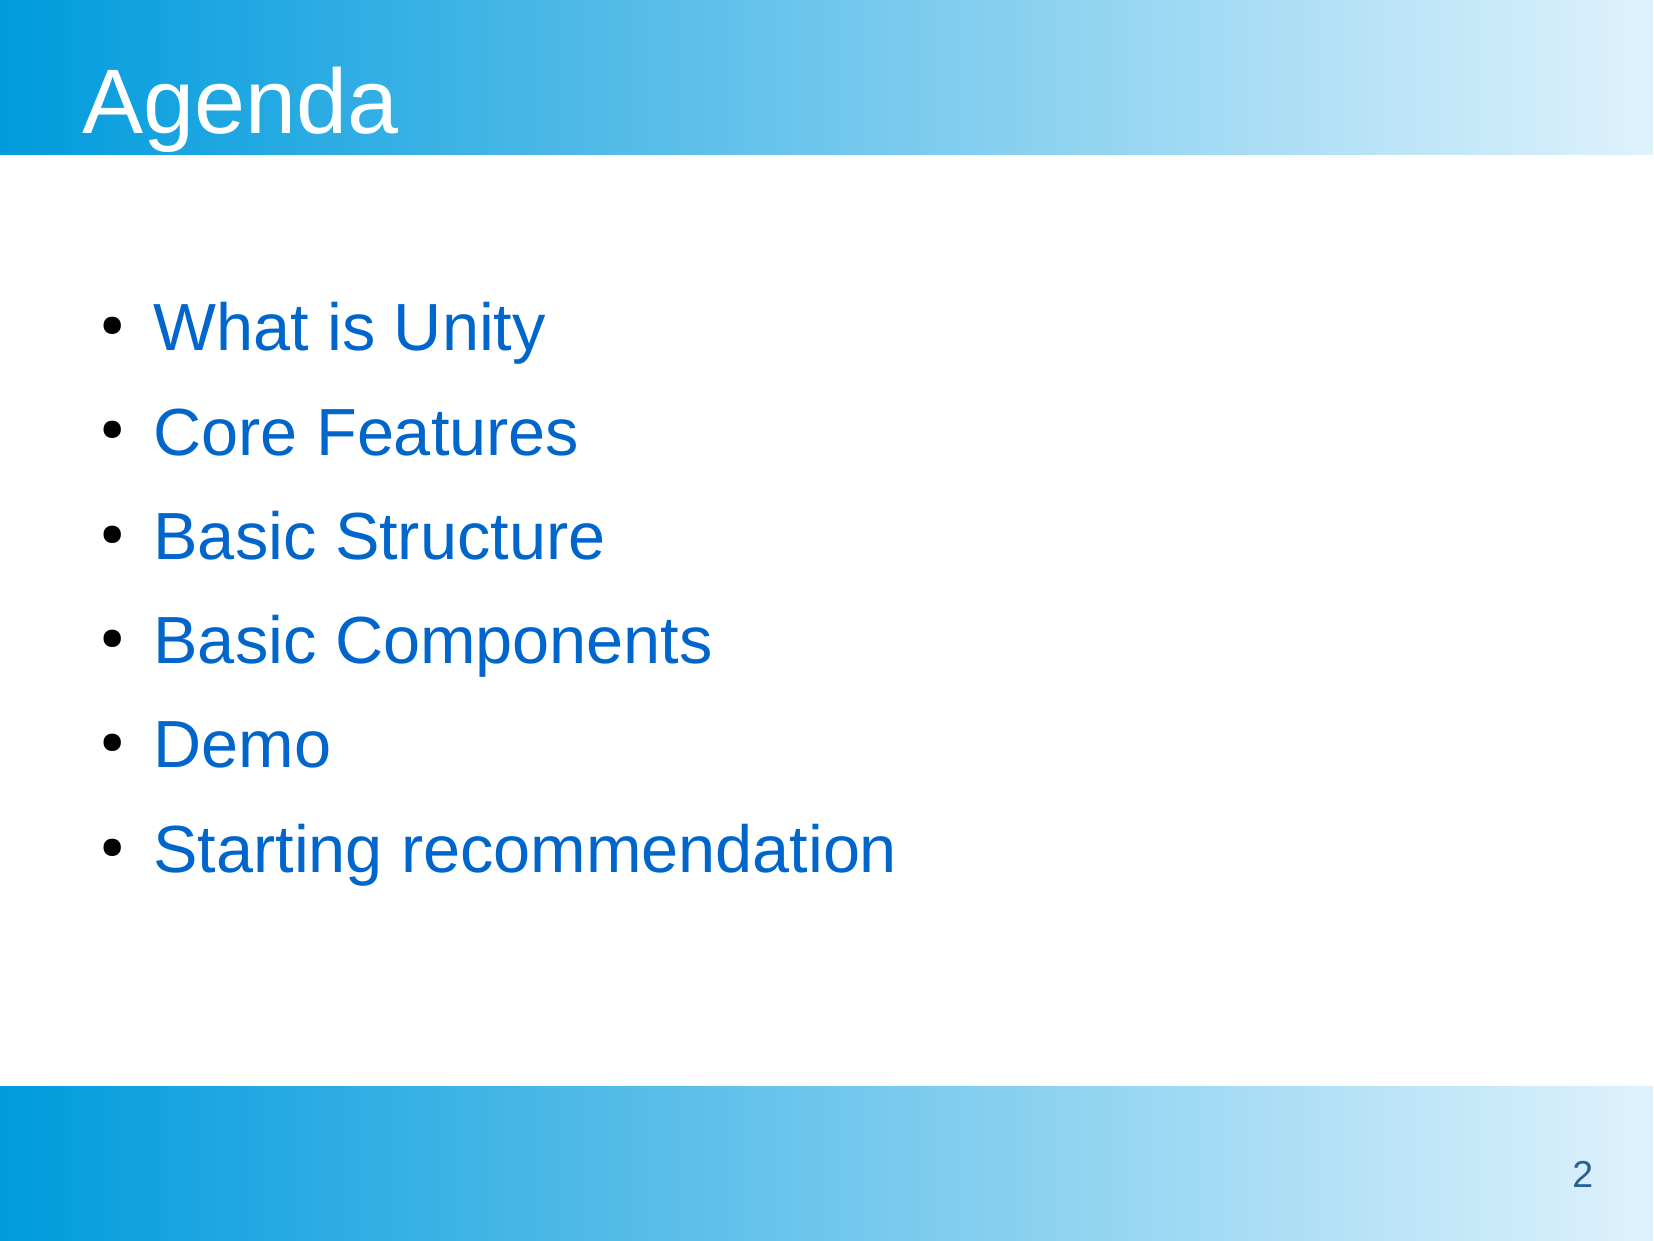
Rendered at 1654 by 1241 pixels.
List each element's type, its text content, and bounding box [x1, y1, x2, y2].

title Agenda [82, 49, 1571, 155]
list What is Unity Core Features Basic Structure Basic Components Demo Starting recommendation [82, 290, 1571, 1010]
text_box <Foliennummer> [1378, 1145, 1654, 1217]
